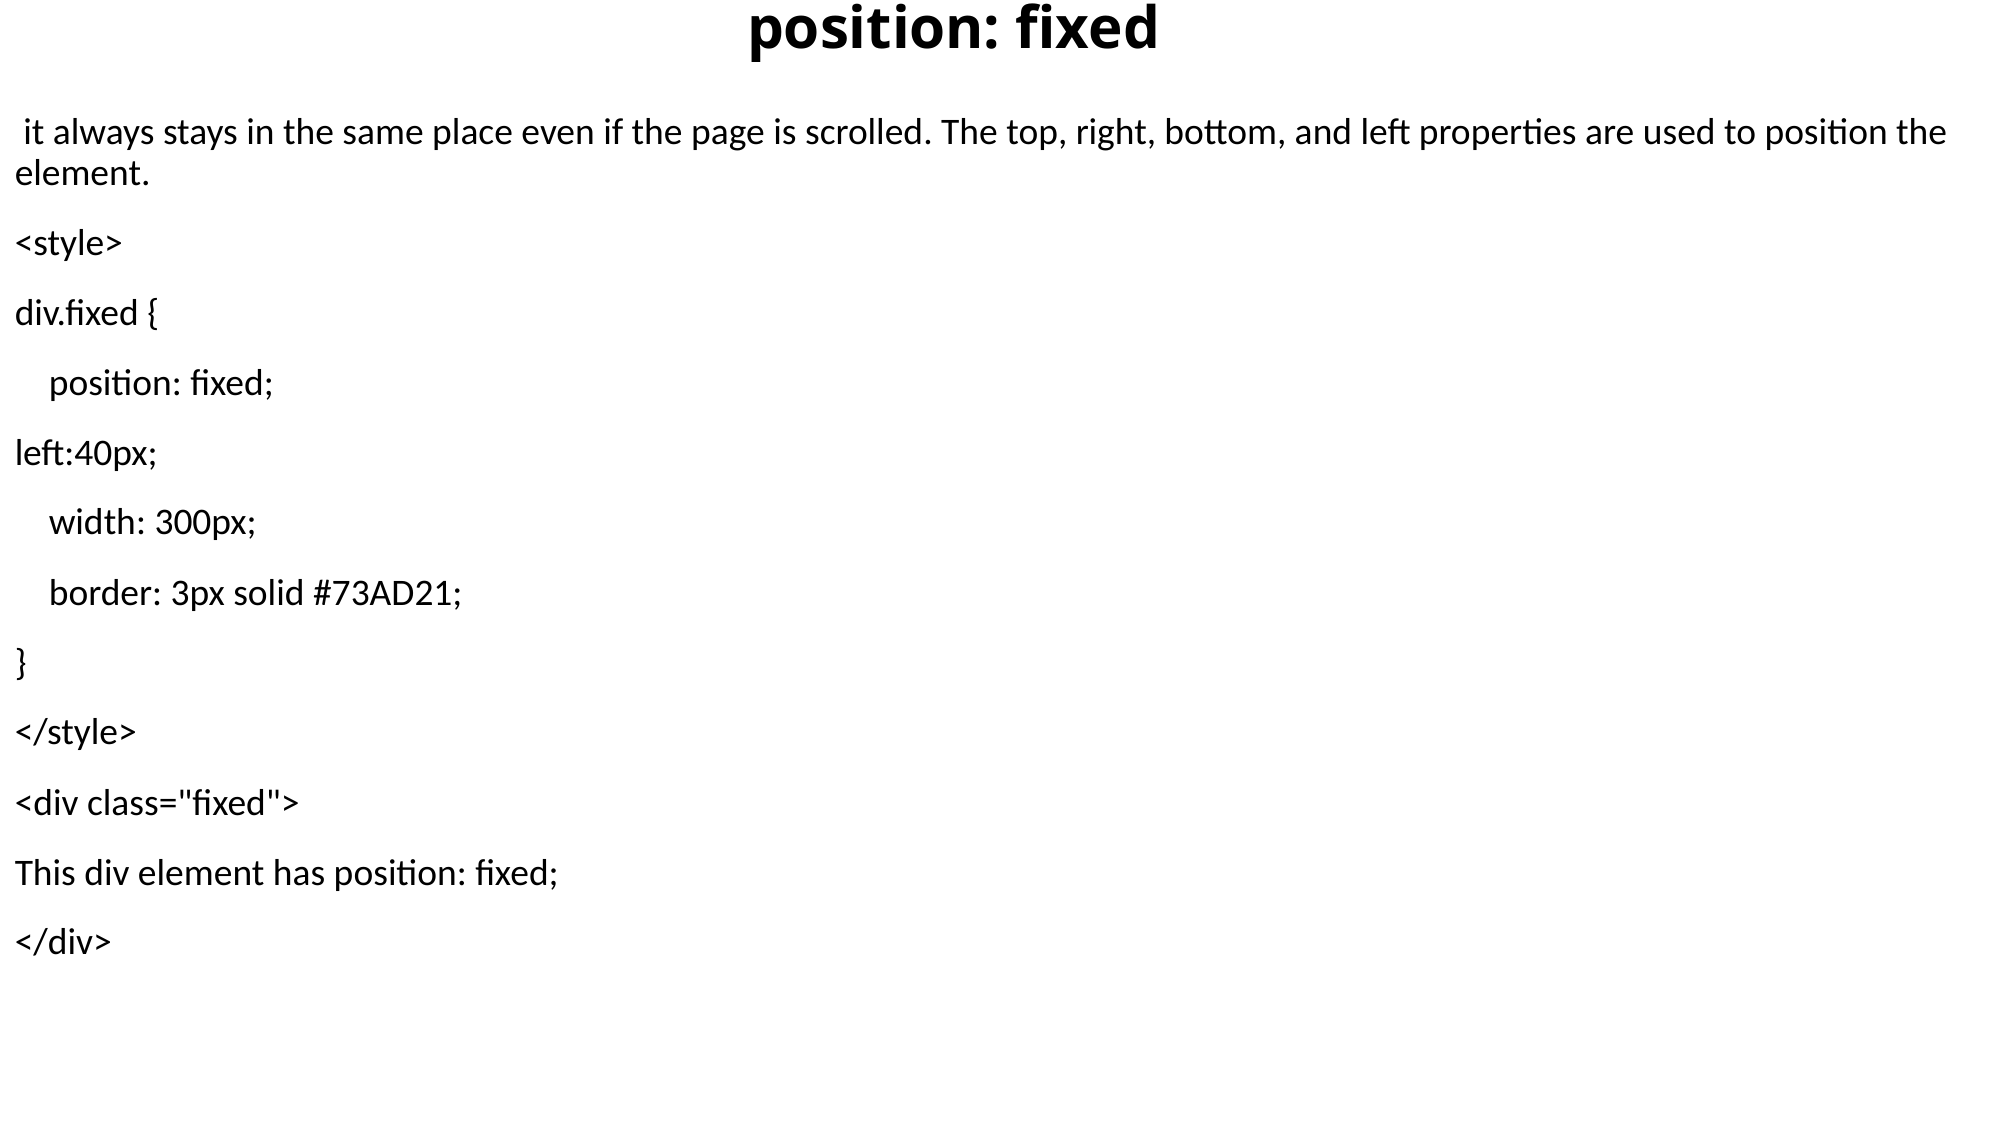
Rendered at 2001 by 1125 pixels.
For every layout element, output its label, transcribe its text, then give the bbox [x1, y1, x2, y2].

list it always stays in the same place even if the page is scrolled. The top, right, bottom, and left properties are used to position the element. <style> div.fixed { position: fixed; left:40px; width: 300px; border: 3px solid #73AD21; } </style> <div class="fixed"> This div element has position: fixed; </div> [0, 104, 2000, 1125]
title position: fixed [259, 0, 1985, 83]
